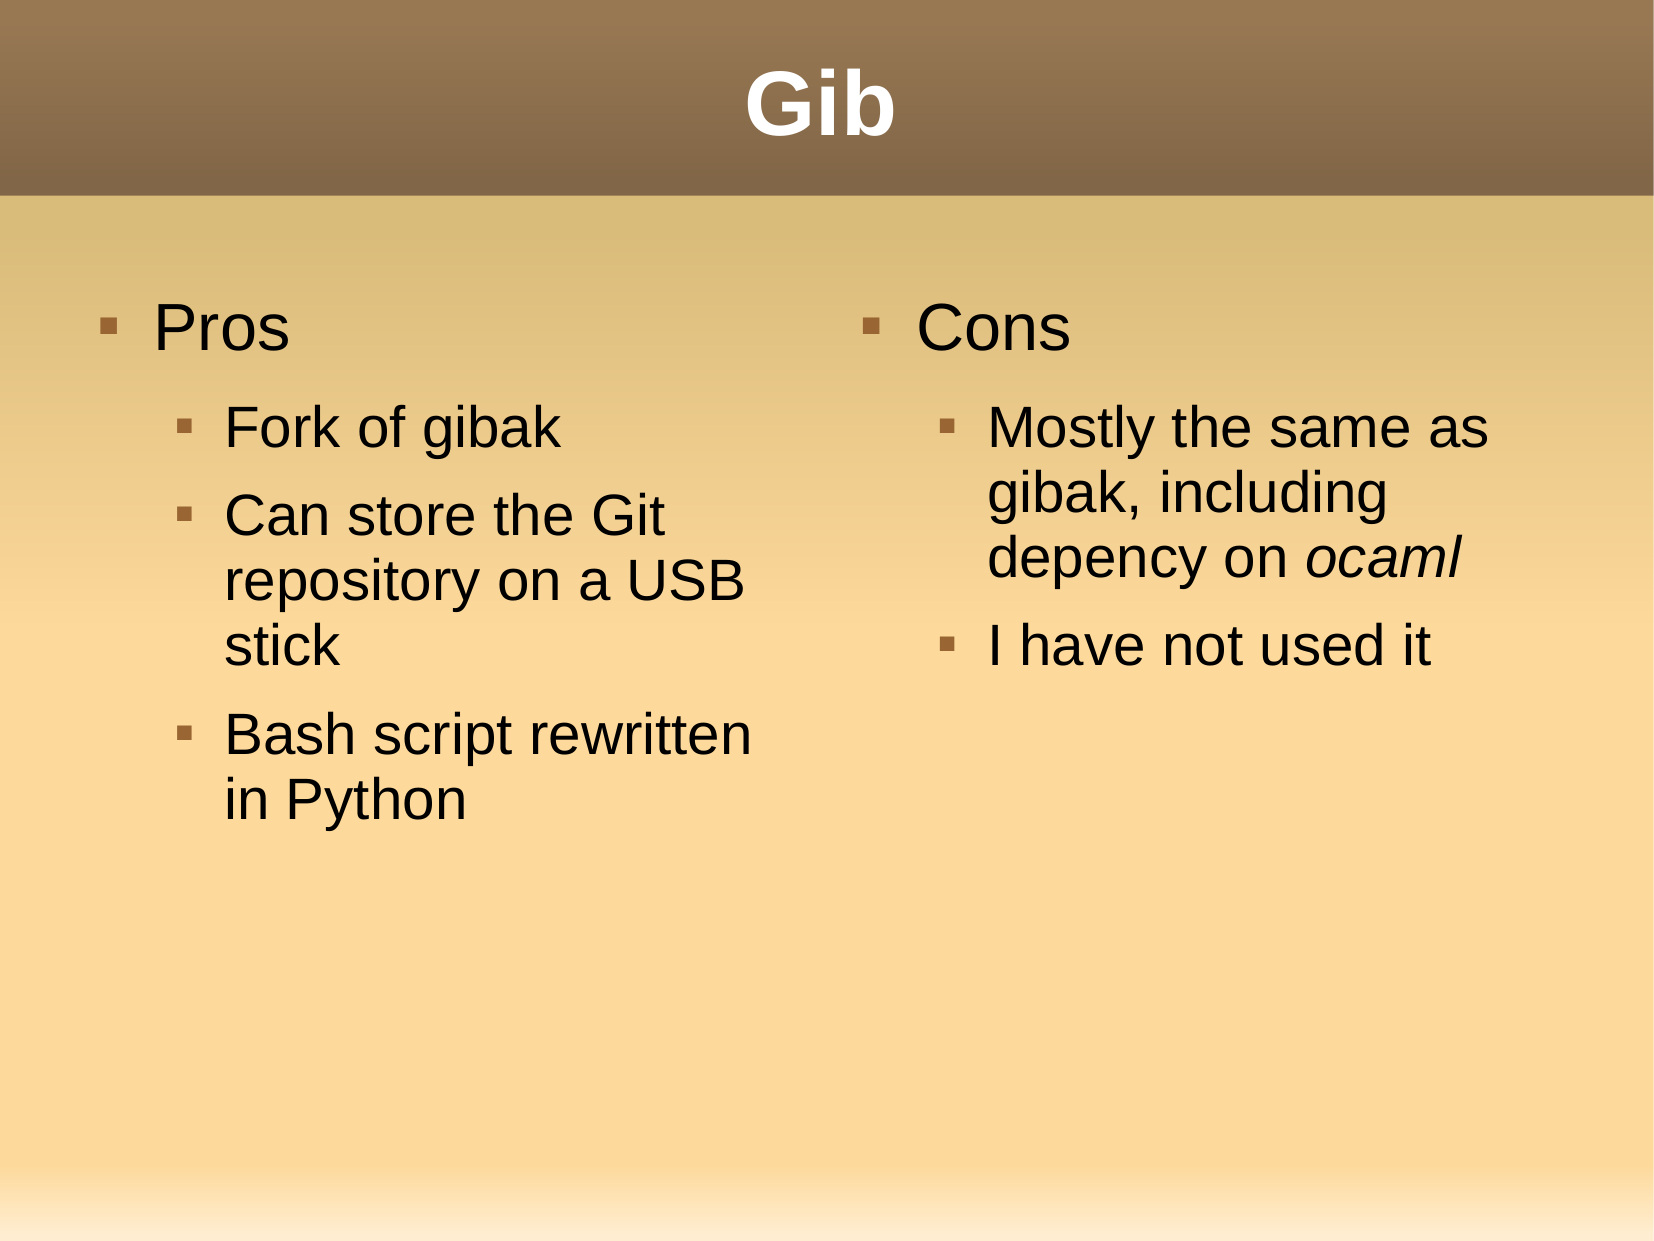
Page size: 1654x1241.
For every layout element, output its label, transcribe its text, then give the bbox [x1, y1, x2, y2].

list Pros Fork of gibak Can store the Git repository on a USB stick Bash script rewritten in Python [82, 290, 809, 1094]
title Gib [76, 7, 1565, 200]
picture [0, 0, 1654, 1241]
list Cons Mostly the same as gibak, including depency on ocaml I have not used it [845, 290, 1572, 1094]
